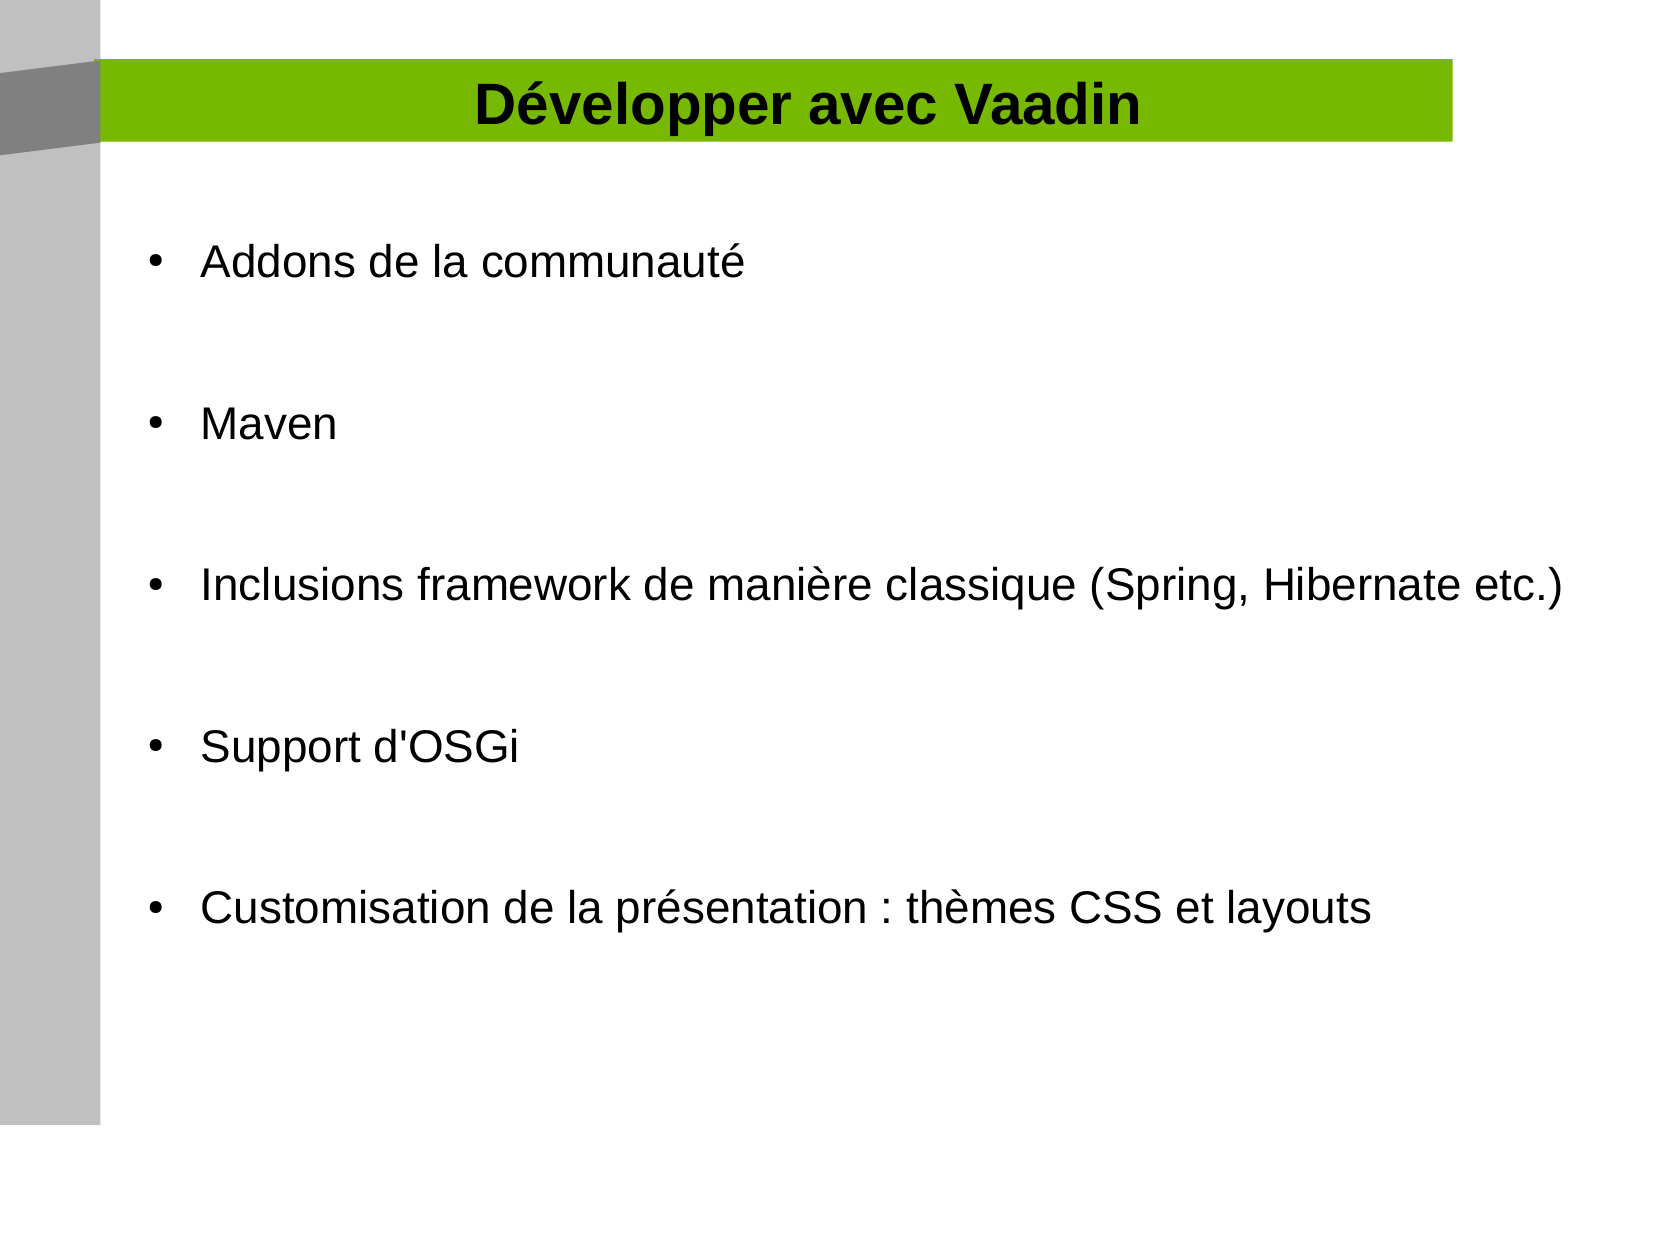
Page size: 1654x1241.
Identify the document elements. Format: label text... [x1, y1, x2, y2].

title Développer avec Vaadin [82, 71, 1536, 138]
list Addons de la communauté Maven Inclusions framework de manière classique (Spring, Hibernate etc.) Support d'OSGi Customisation de la présentation : thèmes CSS et layouts [129, 236, 1619, 1146]
